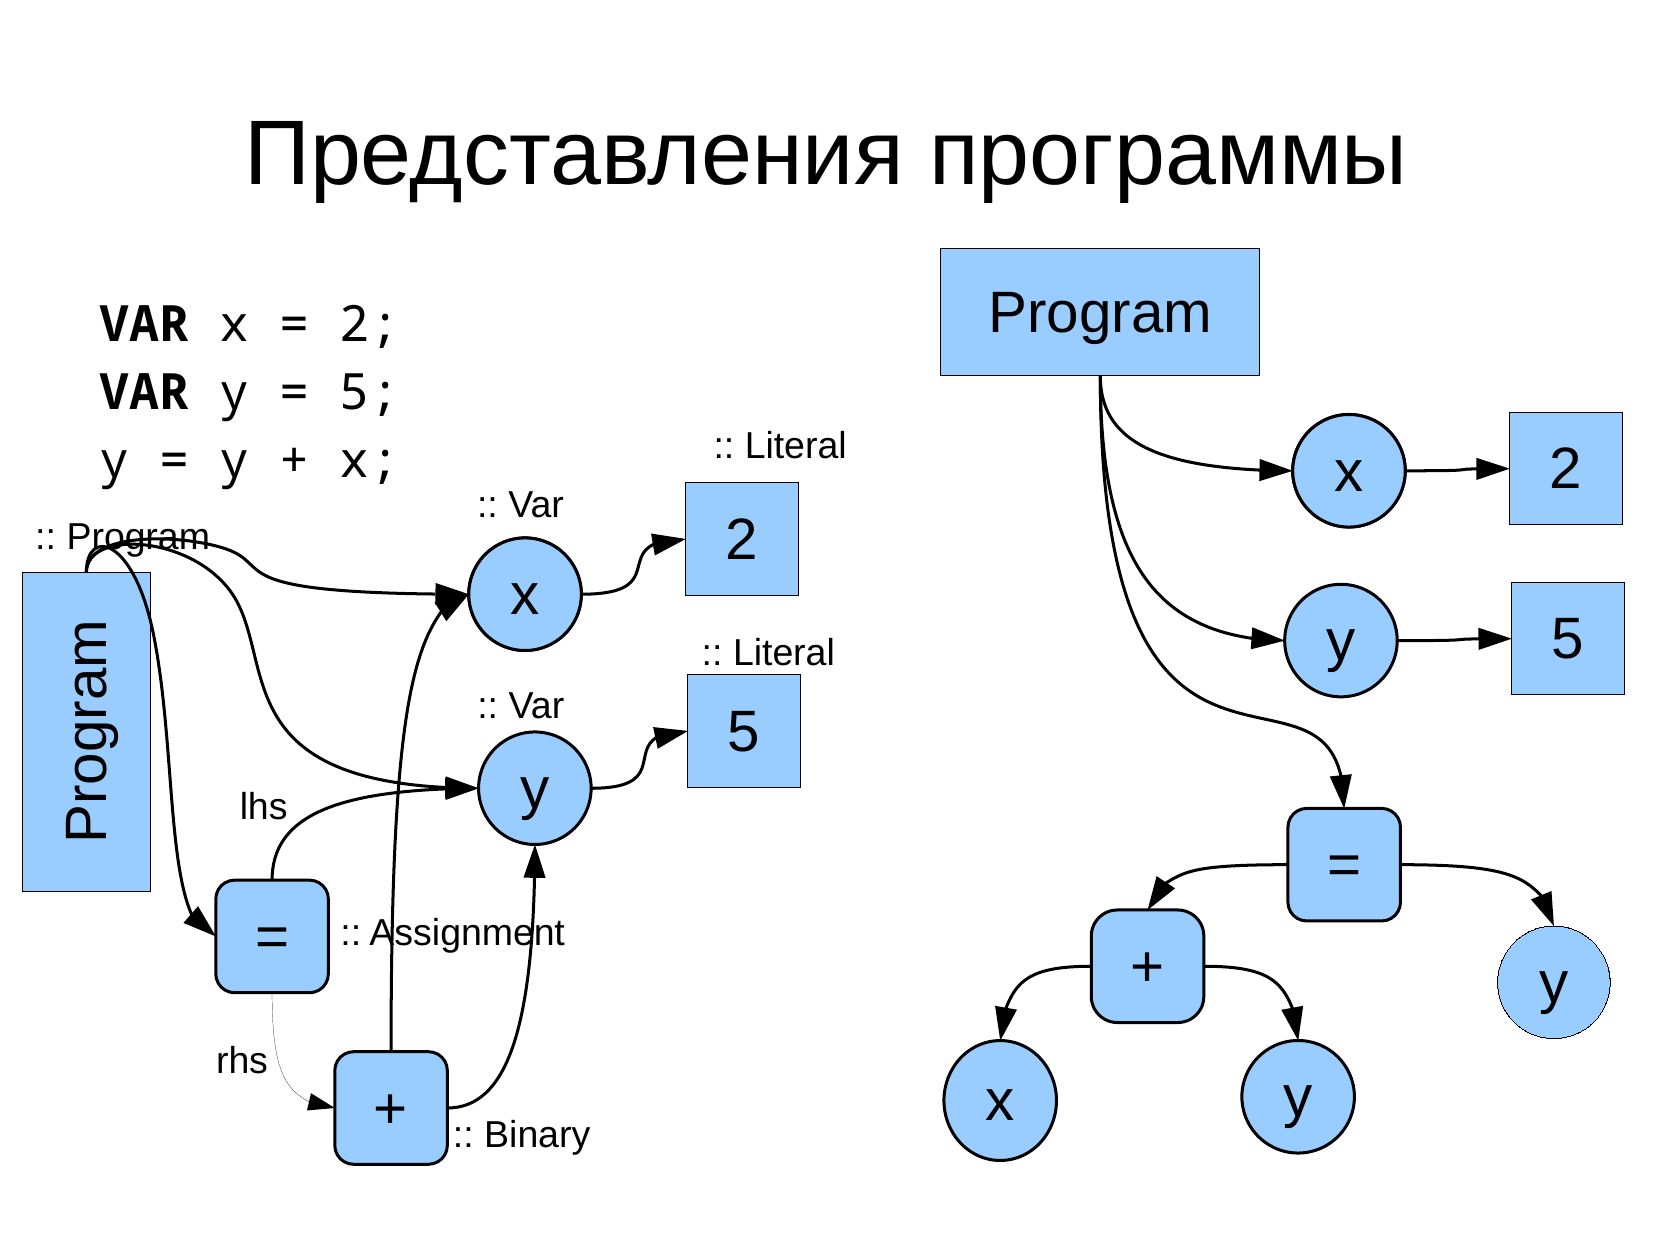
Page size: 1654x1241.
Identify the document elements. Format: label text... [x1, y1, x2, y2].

text_box y [1497, 925, 1611, 1039]
text_box Program [22, 599, 151, 892]
text_box :: Assignment [325, 904, 581, 962]
text_box + [334, 1051, 448, 1165]
text_box :: Binary [438, 1105, 606, 1163]
text_box VAR x = 2; VAR y = 5; y = y + x; [85, 280, 451, 451]
text_box lhs [225, 778, 376, 836]
text_box y [1284, 584, 1398, 697]
text_box = [215, 880, 329, 993]
text_box y [1241, 1040, 1355, 1154]
title Представления программы [82, 56, 1571, 250]
text_box Program [940, 248, 1260, 376]
text_box 2 [1509, 412, 1623, 525]
text_box 2 [685, 482, 799, 596]
text_box x [468, 537, 582, 651]
text_box y [478, 734, 592, 845]
text_box :: Literal [698, 417, 862, 475]
text_box 5 [1511, 582, 1625, 695]
text_box x [943, 1040, 1057, 1161]
text_box x [1292, 414, 1406, 528]
text_box rhs [201, 1032, 352, 1090]
text_box + [1091, 909, 1204, 1023]
text_box :: Program [20, 507, 226, 599]
text_box 5 [687, 681, 801, 788]
text_box = [1287, 808, 1401, 921]
text_box :: Var [462, 677, 580, 734]
text_box :: Var [462, 476, 580, 534]
text_box :: Literal [686, 623, 850, 681]
